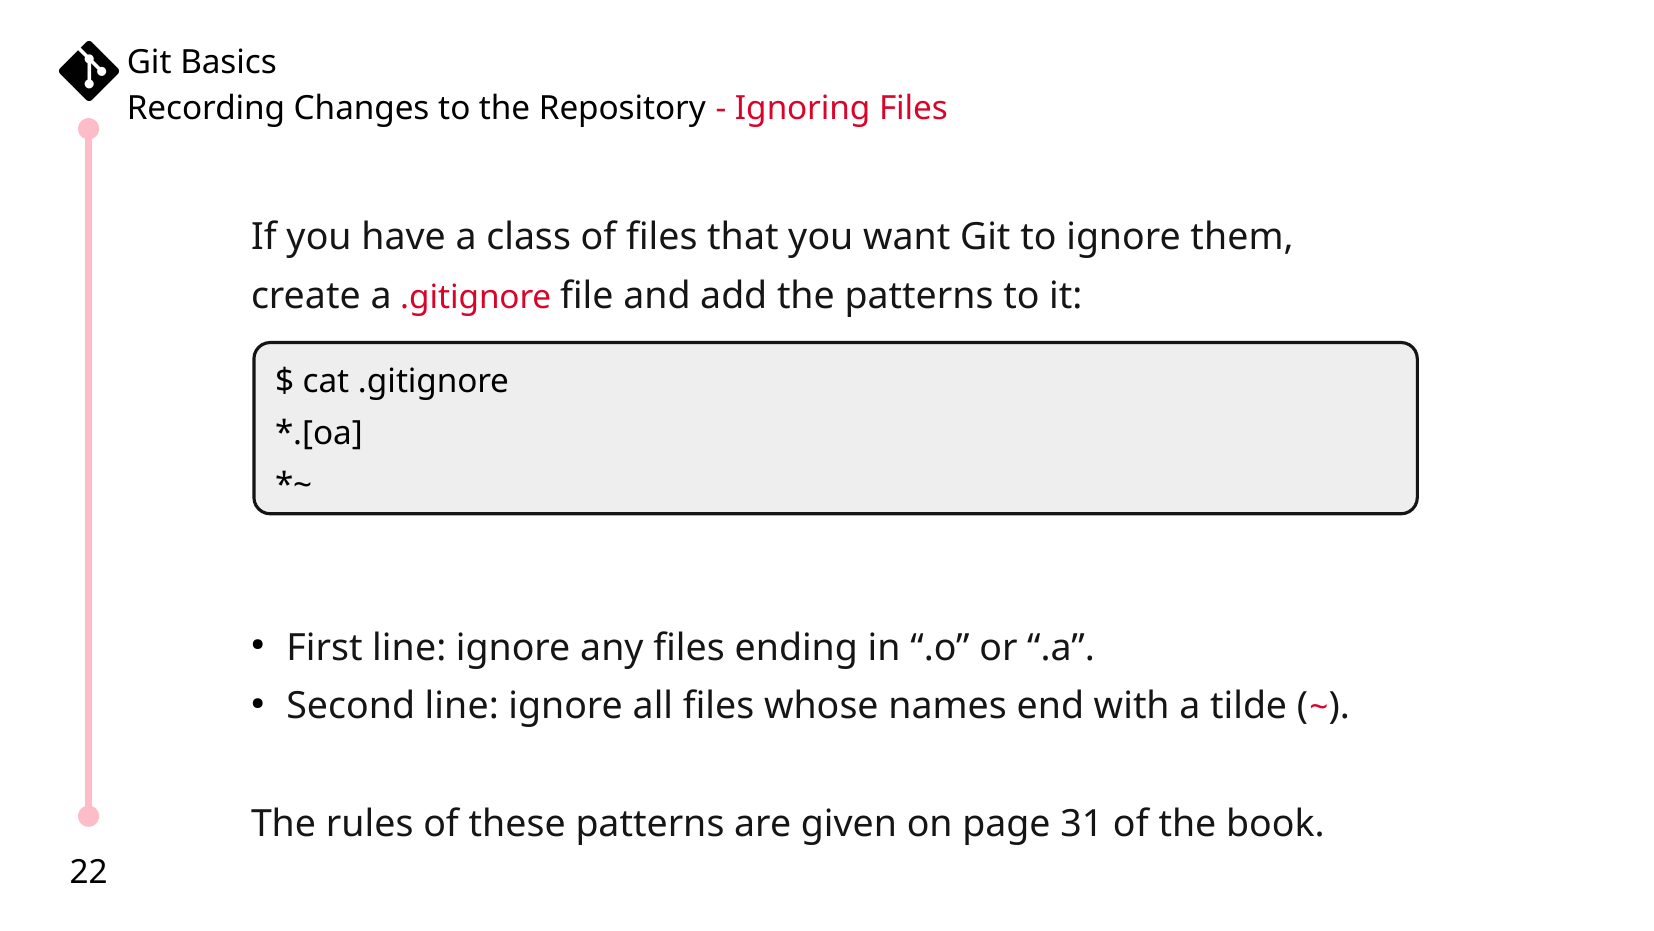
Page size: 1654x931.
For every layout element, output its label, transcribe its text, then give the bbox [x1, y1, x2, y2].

text_box 22 [47, 840, 130, 889]
picture [59, 41, 119, 101]
text_box Git Basics Recording Changes to the Repository - Ignoring Files [112, 31, 1506, 113]
text_box If you have a class of files that you want Git to ignore them, create a .gitignore file and add the patterns to it: First line: ignore any files ending in “.o” or “.a”. Second line: ignore all files whose names end with a tilde (~). The rules of these patterns are given on page 31 of the book. [236, 194, 1430, 797]
text_box $ cat .gitignore *.[oa] *~ [253, 342, 1418, 514]
